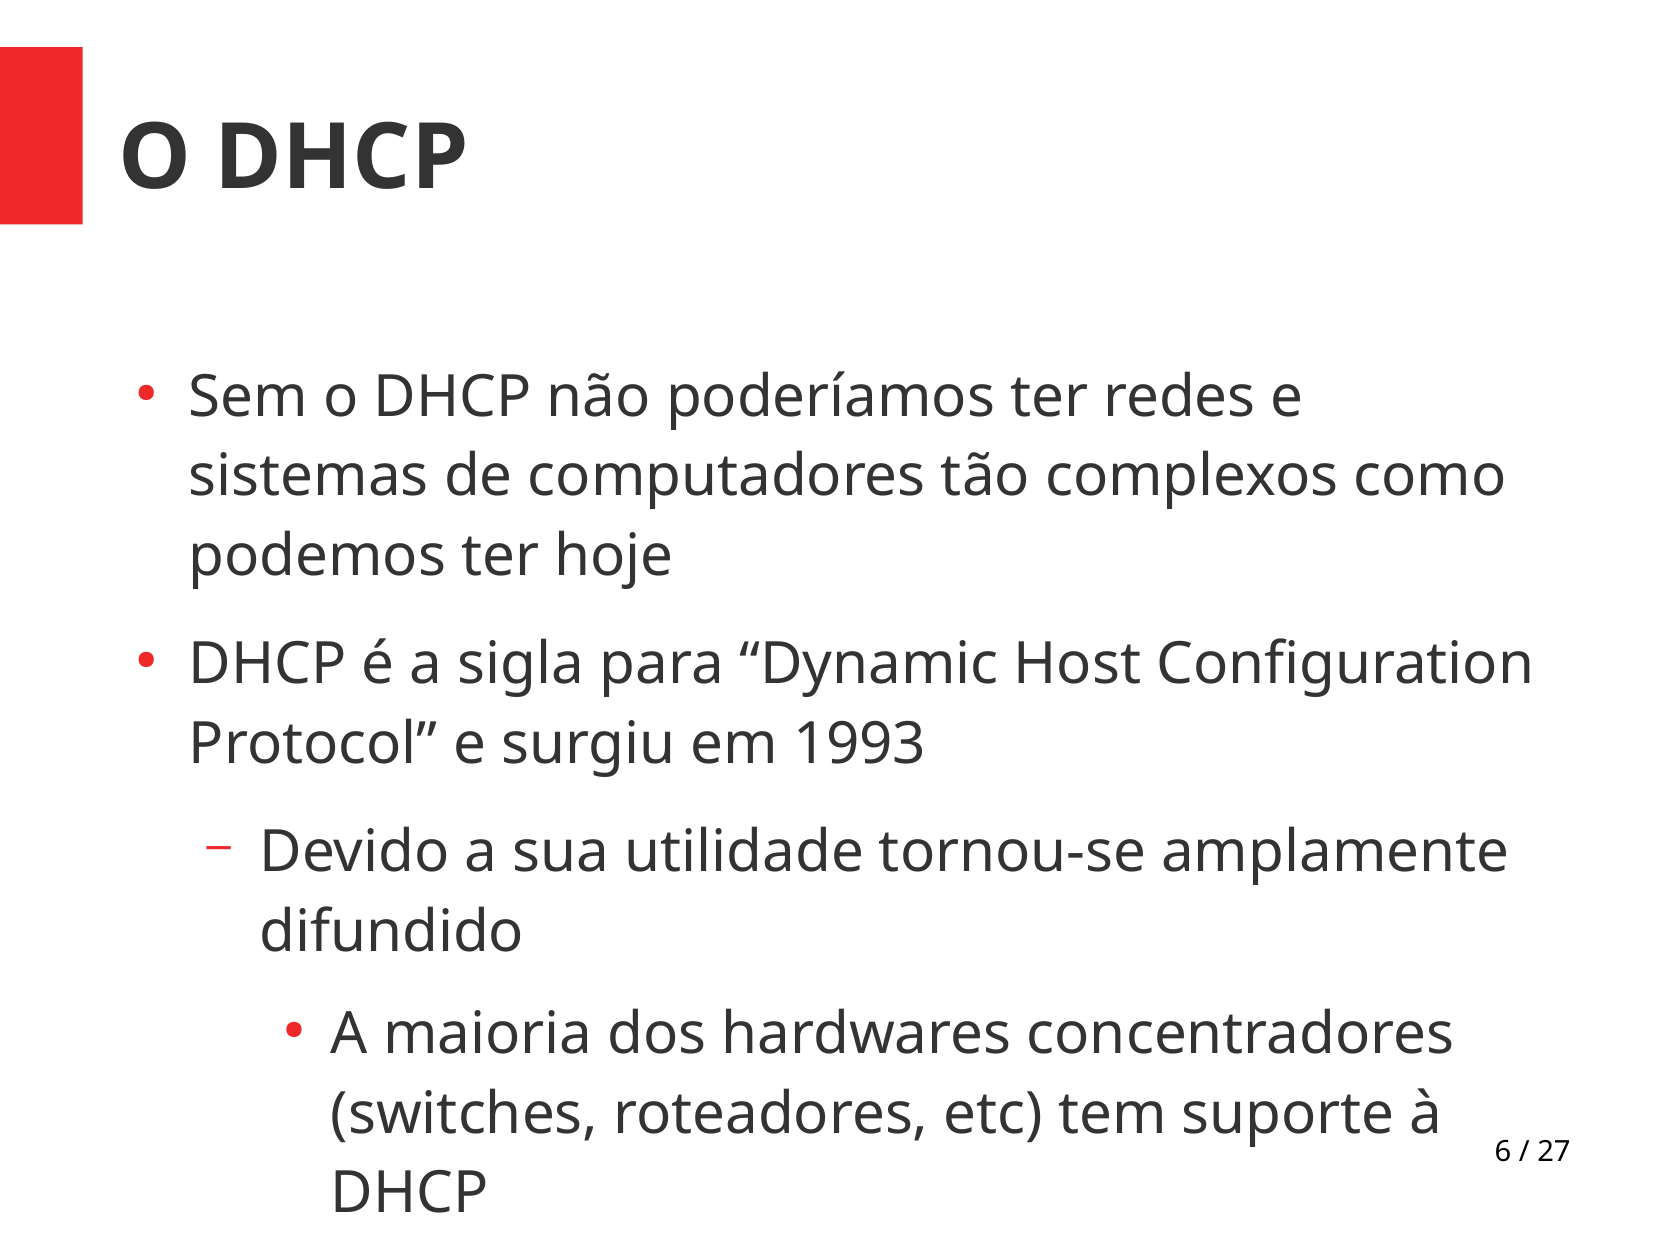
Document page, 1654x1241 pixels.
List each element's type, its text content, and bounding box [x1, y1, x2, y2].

list Sem o DHCP não poderíamos ter redes e sistemas de computadores tão complexos como podemos ter hoje DHCP é a sigla para “Dynamic Host Configuration Protocol” e surgiu em 1993 Devido a sua utilidade tornou-se amplamente difundido A maioria dos hardwares concentradores (switches, roteadores, etc) tem suporte à DHCP [118, 354, 1536, 1074]
title O DHCP [118, 49, 1571, 257]
